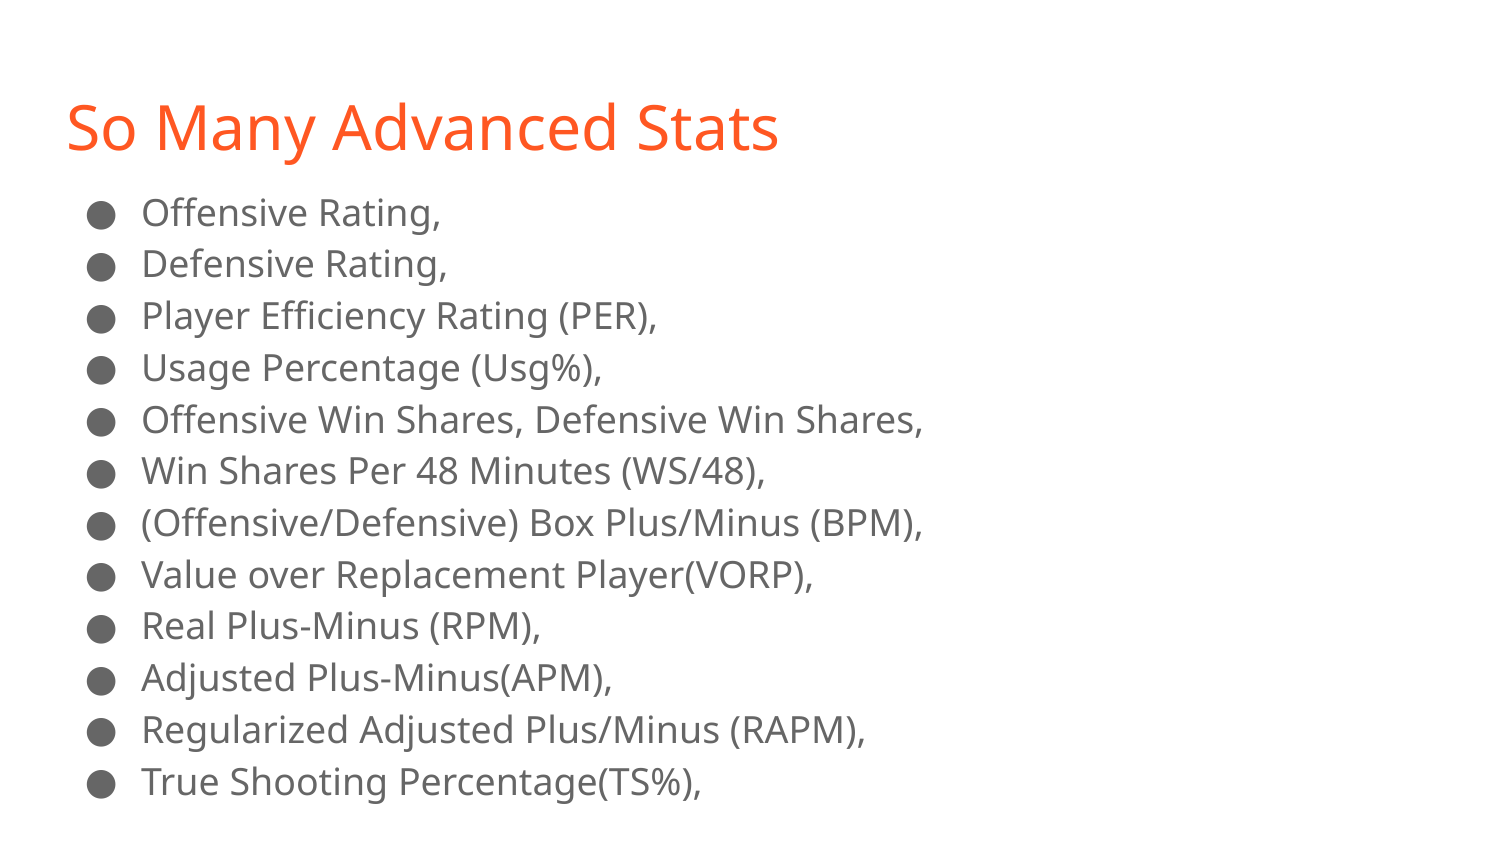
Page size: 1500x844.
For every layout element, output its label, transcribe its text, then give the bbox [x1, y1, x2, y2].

title So Many Advanced Stats [51, 72, 1449, 166]
list Offensive Rating, Defensive Rating, Player Efficiency Rating (PER), Usage Percentage (Usg%), Offensive Win Shares, Defensive Win Shares, Win Shares Per 48 Minutes (WS/48), (Offensive/Defensive) Box Plus/Minus (BPM), Value over Replacement Player(VORP), Real Plus-Minus (RPM), Adjusted Plus-Minus(APM), Regularized Adjusted Plus/Minus (RAPM), True Shooting Percentage(TS%), [51, 166, 1449, 812]
